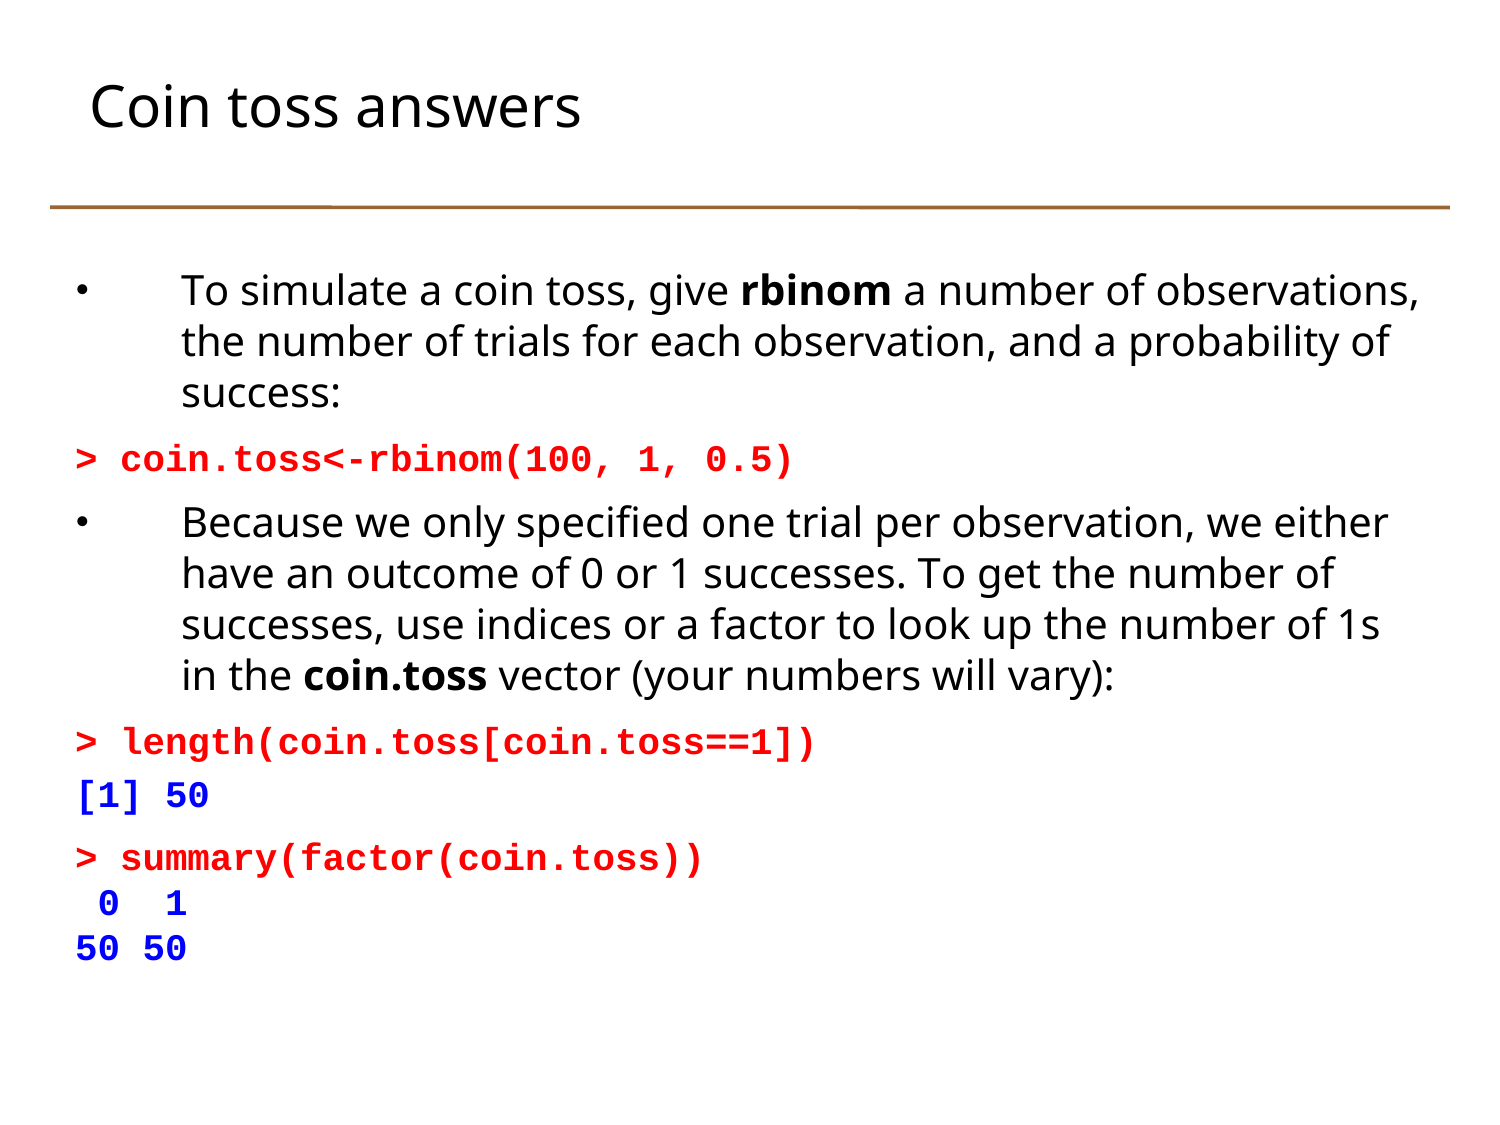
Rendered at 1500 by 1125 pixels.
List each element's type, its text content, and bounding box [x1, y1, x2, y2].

text_box Coin toss answers [75, 44, 1425, 233]
text_box To simulate a coin toss, give rbinom a number of observations, the number of trials for each observation, and a probability of success: > coin.toss<-rbinom(100, 1, 0.5) Because we only specified one trial per observation, we either have an outcome of 0 or 1 successes. To get the number of successes, use indices or a factor to look up the number of 1s in the coin.toss vector (your numbers will vary): > length(coin.toss[coin.toss==1]) [1] 50 > summary(factor(coin.toss)) 0 1 50 50 [75, 263, 1425, 1006]
